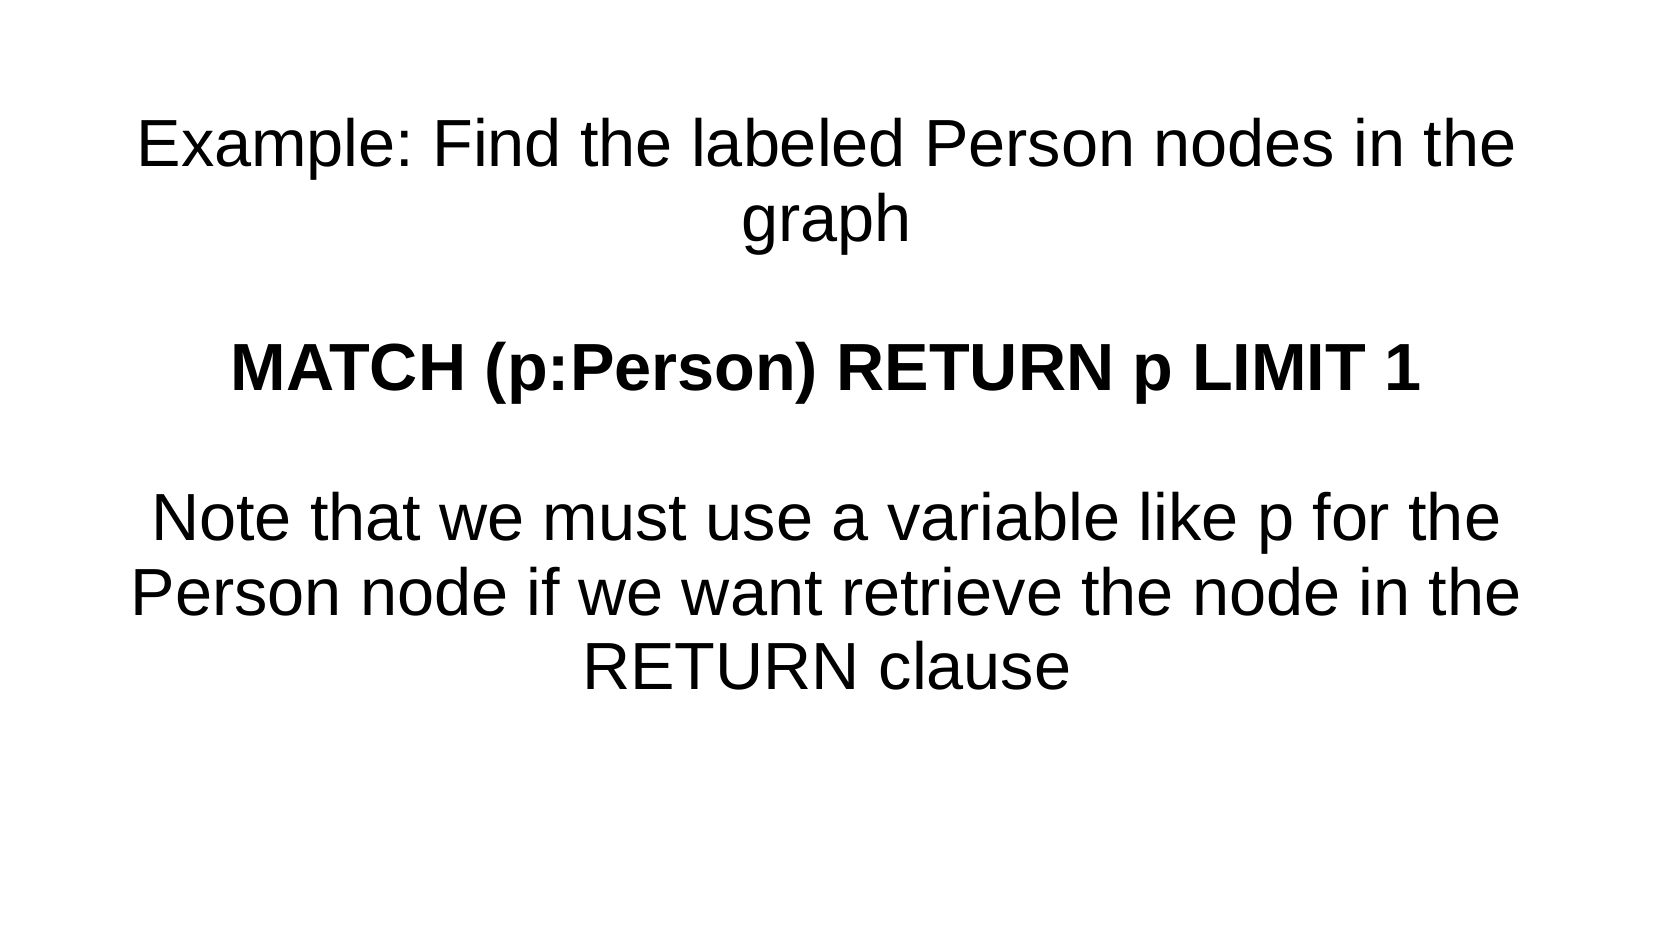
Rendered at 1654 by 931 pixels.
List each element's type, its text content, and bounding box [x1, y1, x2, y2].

subtitle Example: Find the labeled Person nodes in the graph MATCH (p:Person) RETURN p LIMIT 1 Note that we must use a variable like p for the Person node if we want retrieve the node in the RETURN clause [82, 60, 1571, 826]
